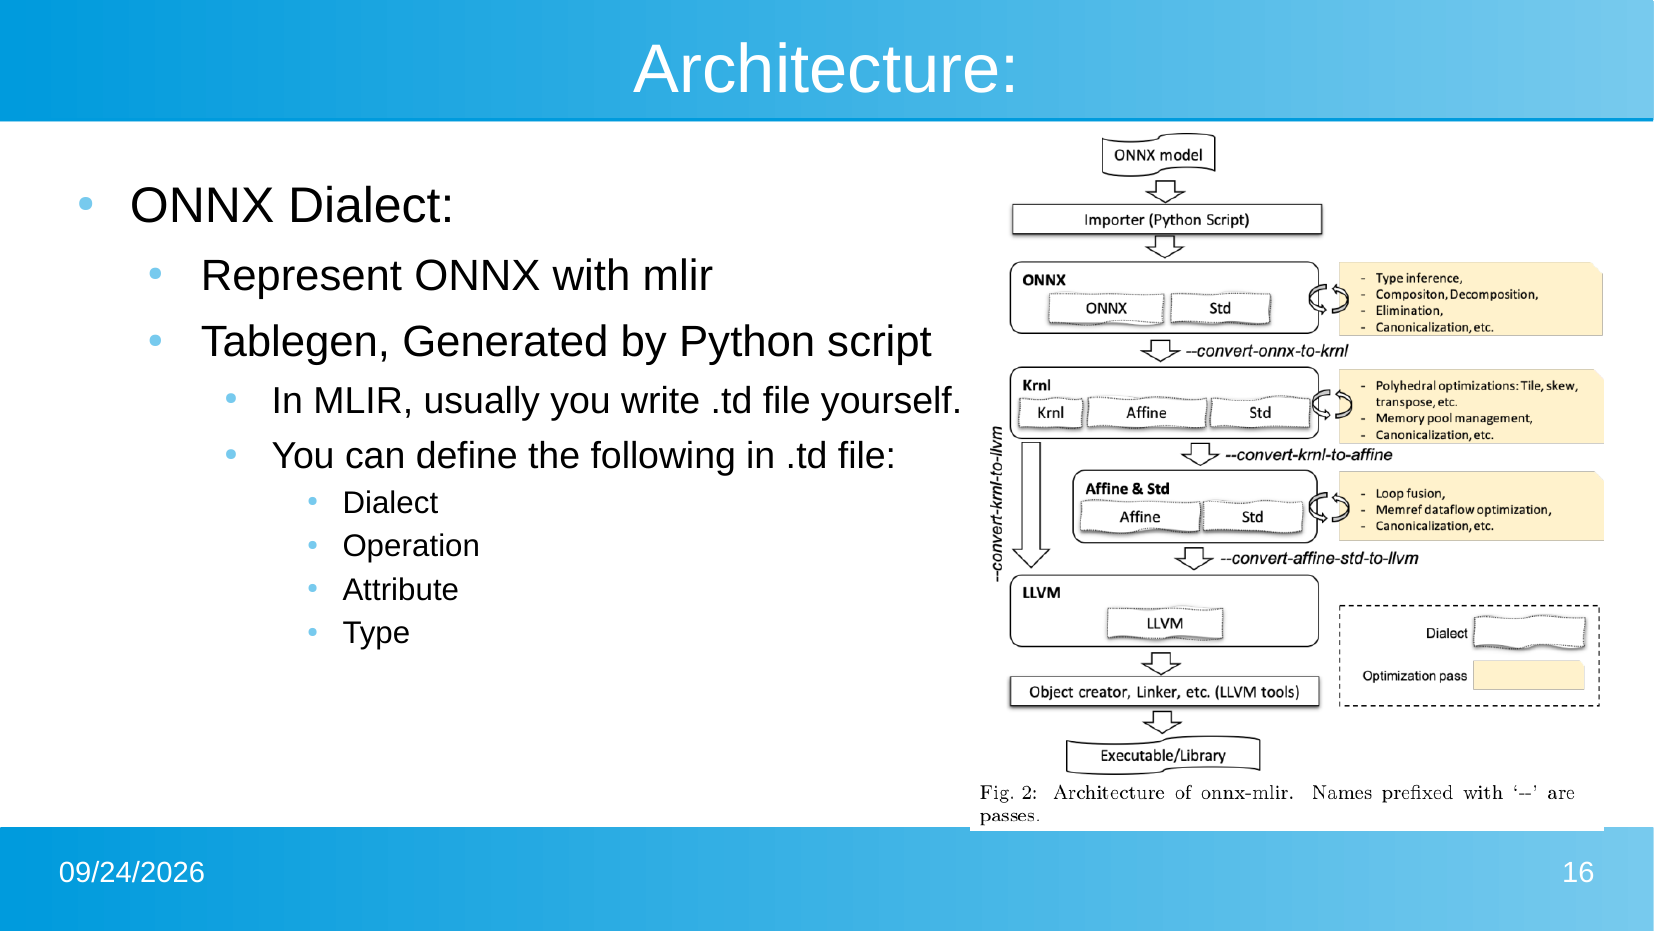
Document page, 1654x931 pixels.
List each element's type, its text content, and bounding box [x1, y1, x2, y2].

picture [970, 124, 1604, 831]
list ONNX Dialect: Represent ONNX with mlir Tablegen, Generated by Python script In MLIR, usually you write .td file yourself. You can define the following in .td file: Dialect Operation Attribute Type [59, 177, 970, 768]
title Architecture: [59, 29, 1595, 108]
